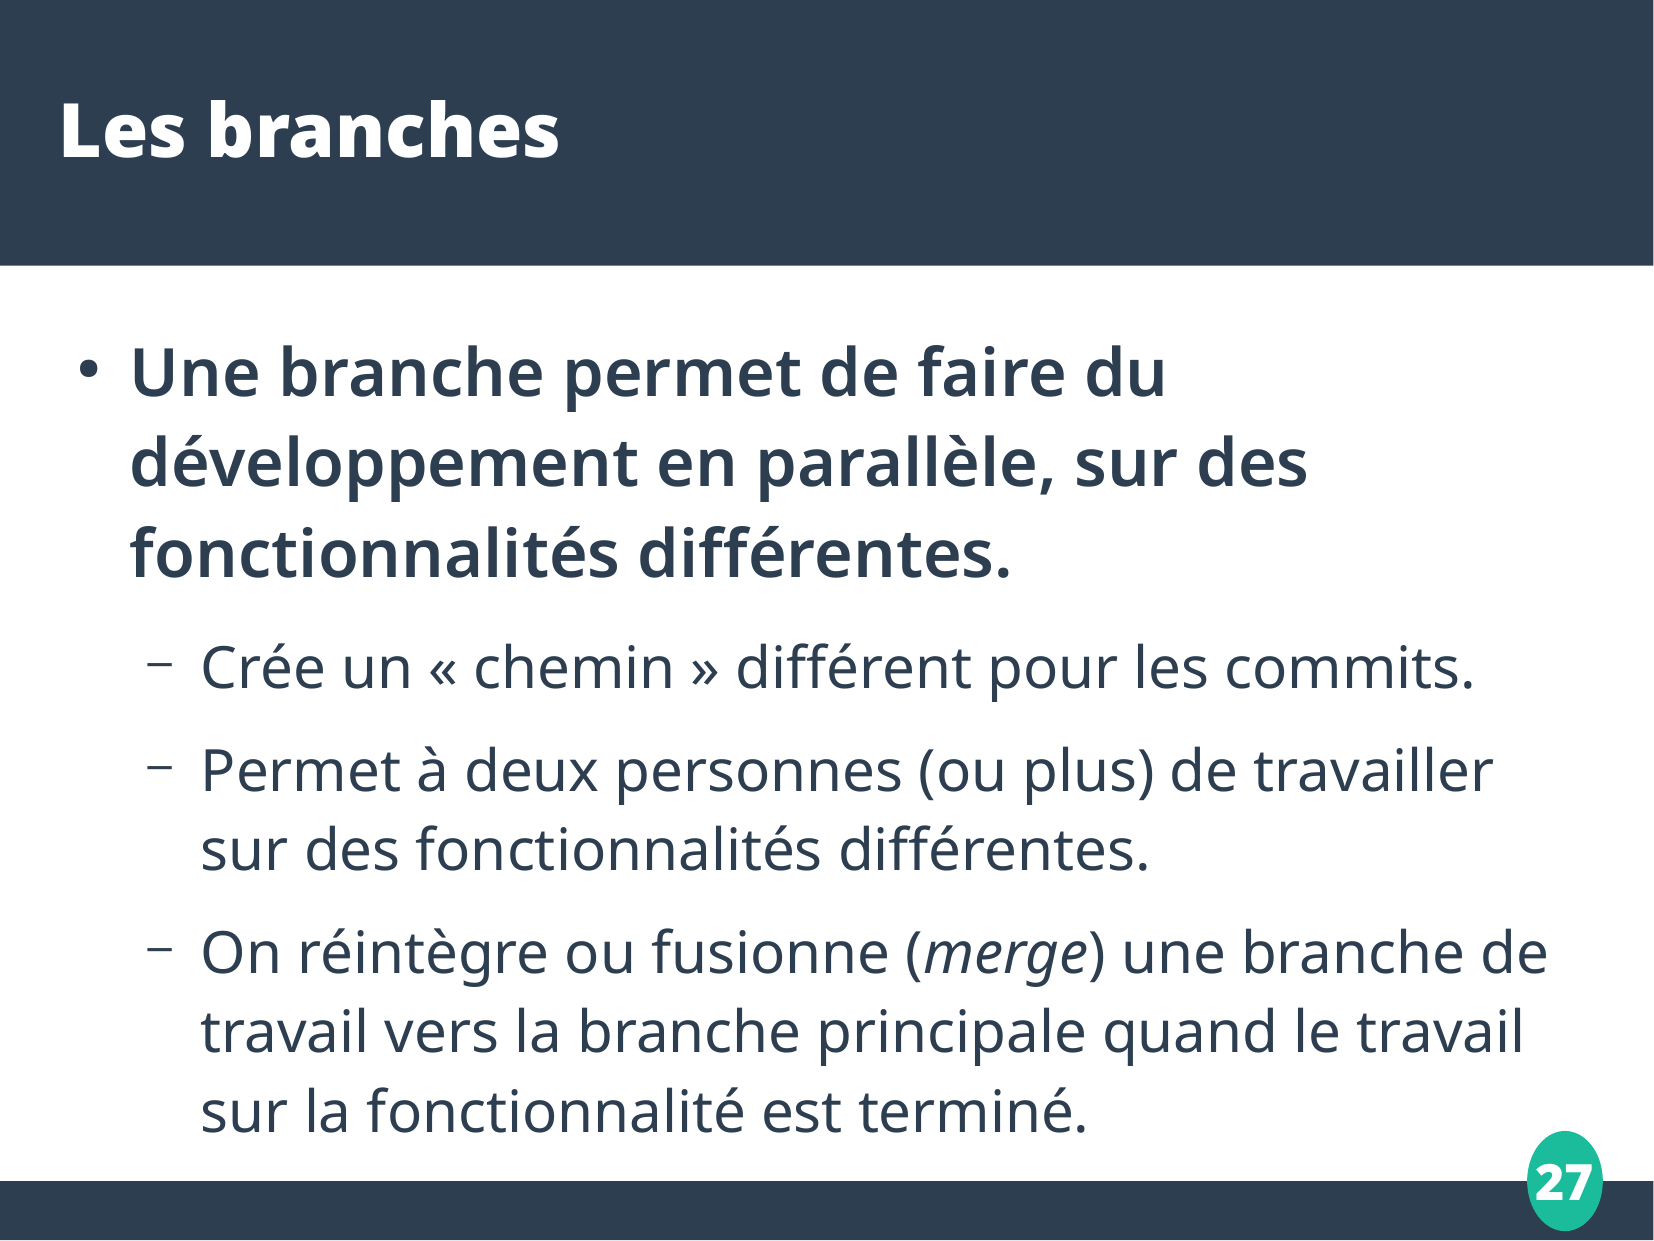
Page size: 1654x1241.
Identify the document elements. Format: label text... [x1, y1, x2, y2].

title Les branches [59, 49, 1595, 207]
list Une branche permet de faire du développement en parallèle, sur des fonctionnalités différentes. Crée un « chemin » différent pour les commits. Permet à deux personnes (ou plus) de travailler sur des fonctionnalités différentes. On réintègre ou fusionne (merge) une branche de travail vers la branche principale quand le travail sur la fonctionnalité est terminé. [59, 324, 1595, 1152]
